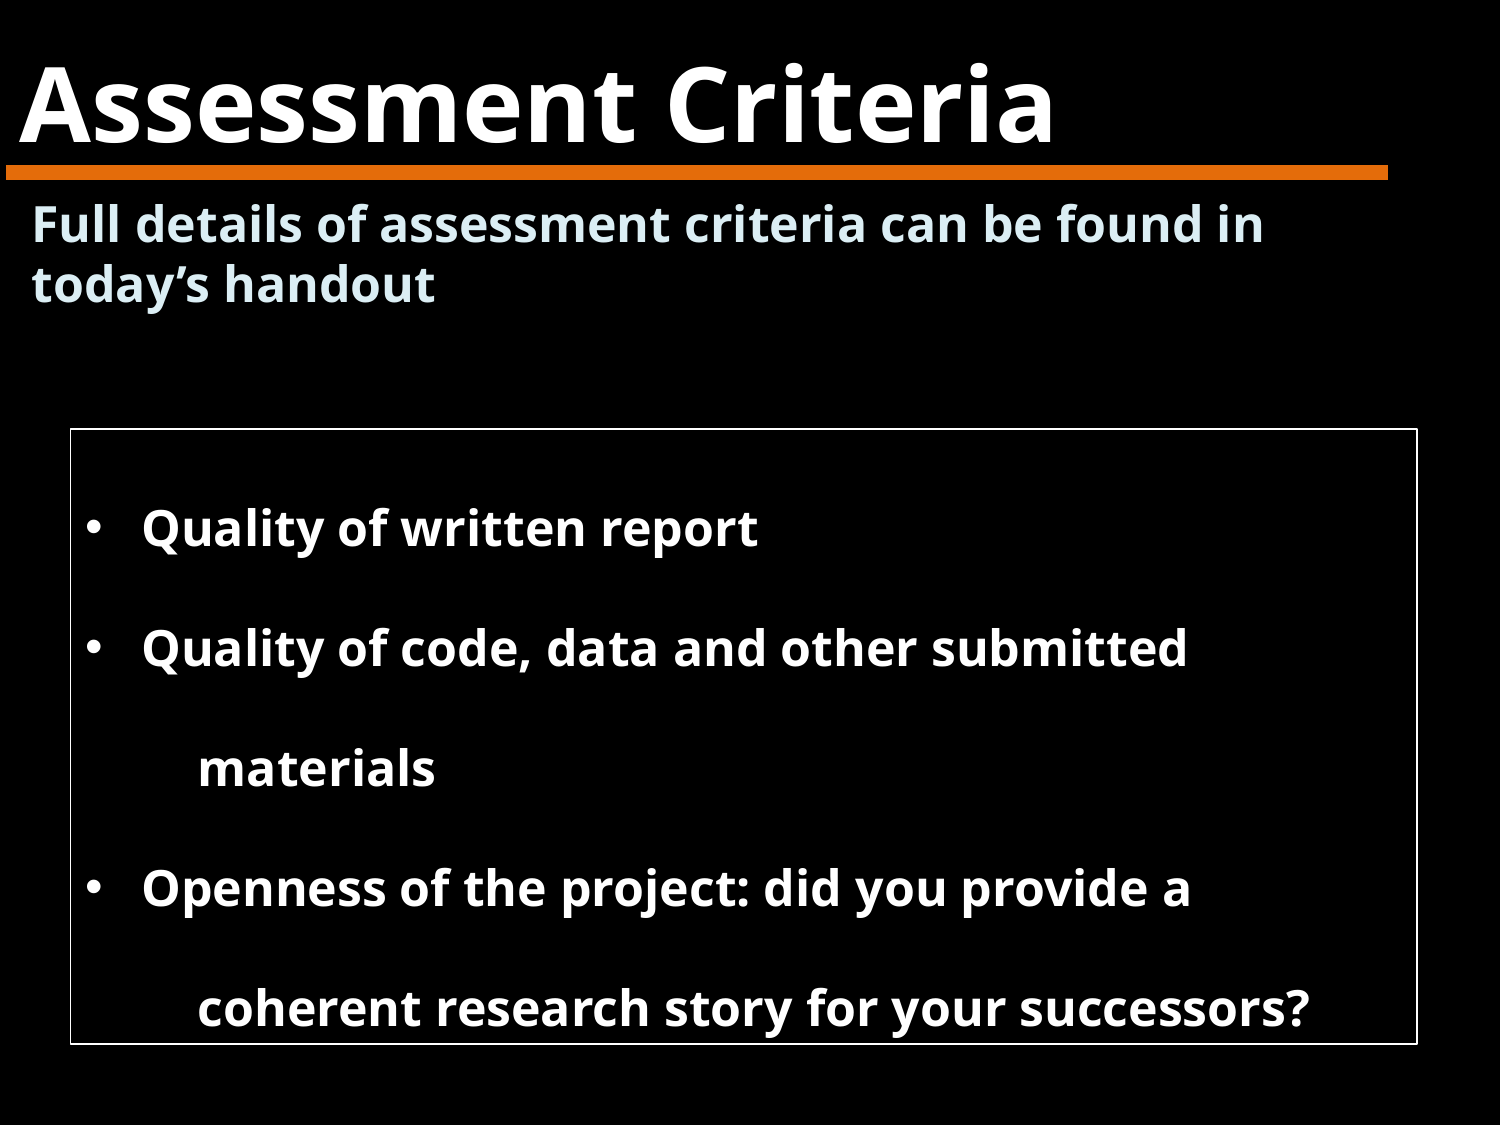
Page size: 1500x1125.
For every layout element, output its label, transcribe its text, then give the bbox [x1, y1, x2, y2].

text_box Full details of assessment criteria can be found in today’s handout [16, 184, 1471, 321]
text_box Assessment Criteria [4, 31, 1235, 173]
text_box Quality of written report Quality of code, data and other submitted materials Openness of the project: did you provide a coherent research story for your successors? [70, 428, 1417, 929]
